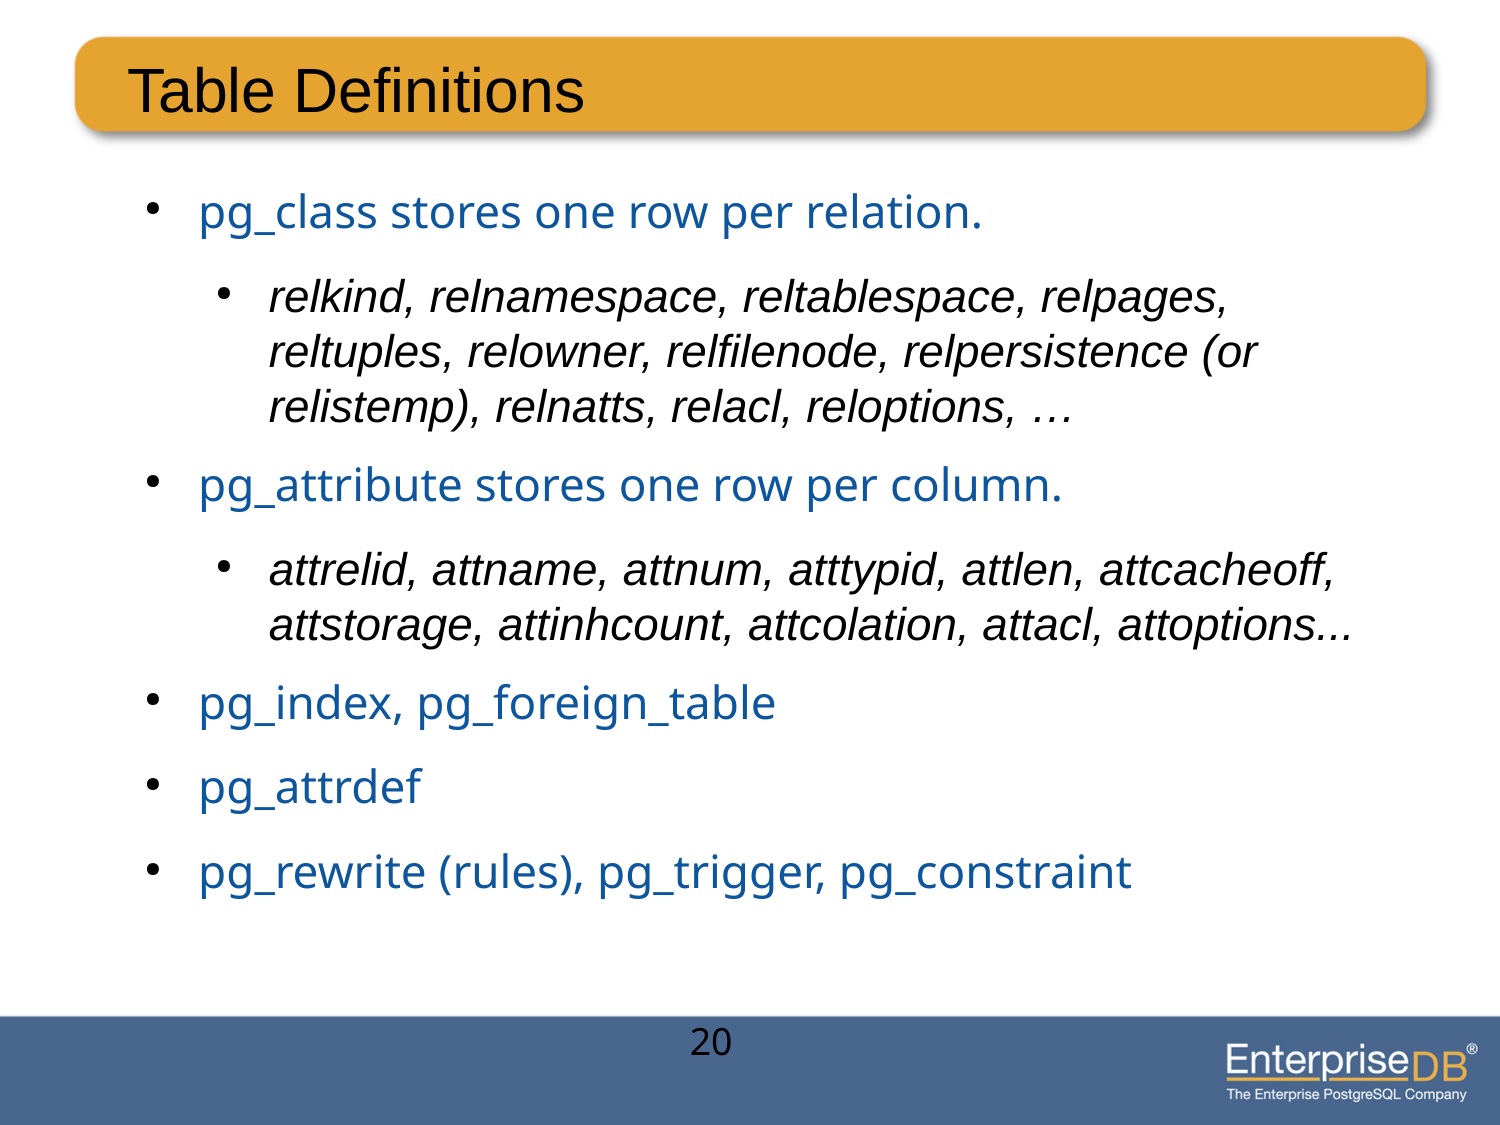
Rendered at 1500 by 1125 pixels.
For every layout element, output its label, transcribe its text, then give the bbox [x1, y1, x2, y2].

title Table Definitions [112, 37, 1388, 138]
picture [0, 0, 1500, 1125]
slide_number <number> [675, 1010, 825, 1125]
list pg_class stores one row per relation. relkind, relnamespace, reltablespace, relpages, reltuples, relowner, relfilenode, relpersistence (or relistemp), relnatts, relacl, reloptions, … pg_attribute stores one row per column. attrelid, attname, attnum, atttypid, attlen, attcacheoff, attstorage, attinhcount, attcolation, attacl, attoptions... pg_index, pg_foreign_table pg_attrdef pg_rewrite (rules), pg_trigger, pg_constraint [112, 174, 1388, 963]
